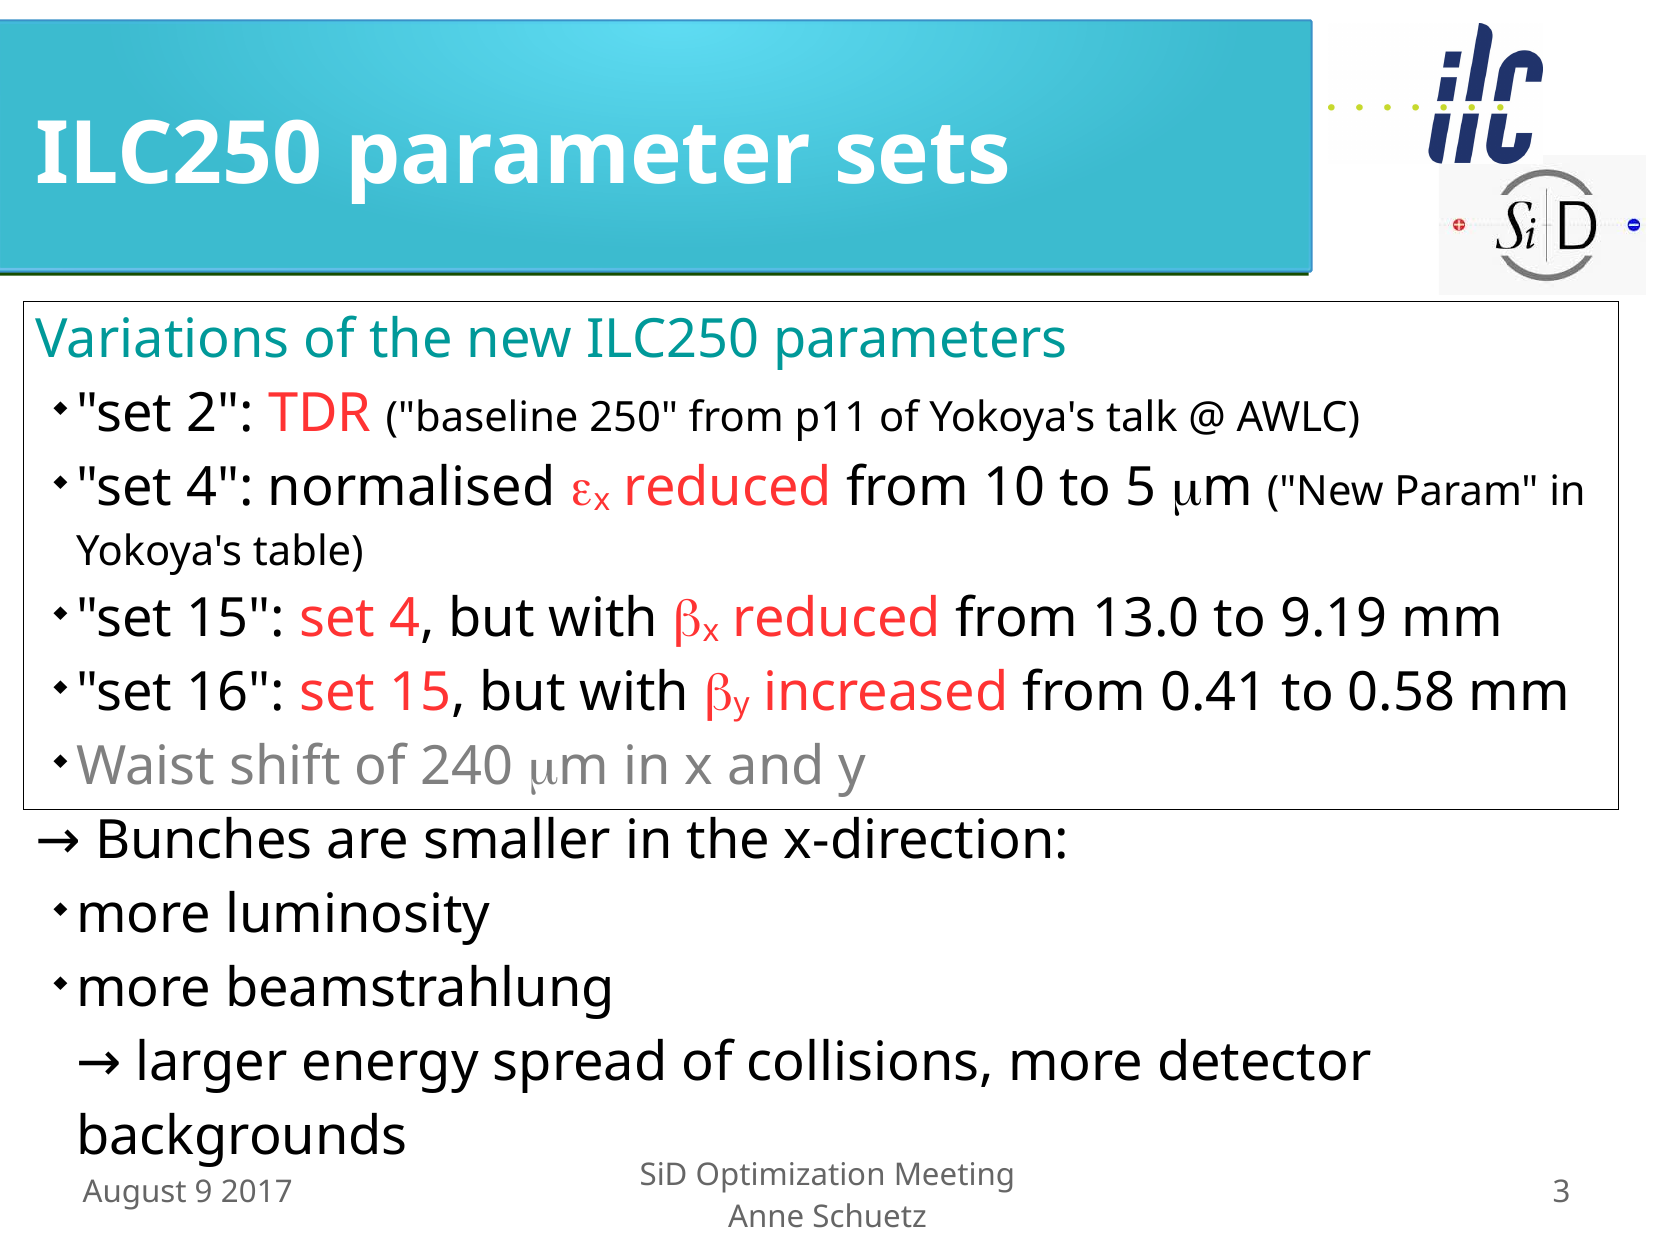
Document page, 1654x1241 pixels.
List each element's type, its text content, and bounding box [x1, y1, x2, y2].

subtitle Variations of the new ILC250 parameters "set 2": TDR ("baseline 250" from p11 of Yokoya's talk @ AWLC) "set 4": normalised ex reduced from 10 to 5 mm ("New Param" in Yokoya's table) "set 15": set 4, but with bx reduced from 13.0 to 9.19 mm "set 16": set 15, but with by increased from 0.41 to 0.58 mm Waist shift of 240 mm in x and y → Bunches are smaller in the x-direction: more luminosity more beamstrahlung → larger energy spread of collisions, more detector backgrounds [35, 302, 1618, 809]
picture [1328, 23, 1646, 295]
subtitle Variations of the new ILC250 parameters "set 2": TDR ("baseline 250" from p11 of Yokoya's talk @ AWLC) "set 4": normalised ex reduced from 10 to 5 mm ("New Param" in Yokoya's table) "set 15": set 4, but with bx reduced from 13.0 to 9.19 mm "set 16": set 15, but with by increased from 0.41 to 0.58 mm Waist shift of 240 mm in x and y → Bunches are smaller in the x-direction: more luminosity more beamstrahlung → larger energy spread of collisions, more detector backgrounds [35, 810, 1619, 1217]
title ILC250 parameter sets [35, 47, 1235, 252]
